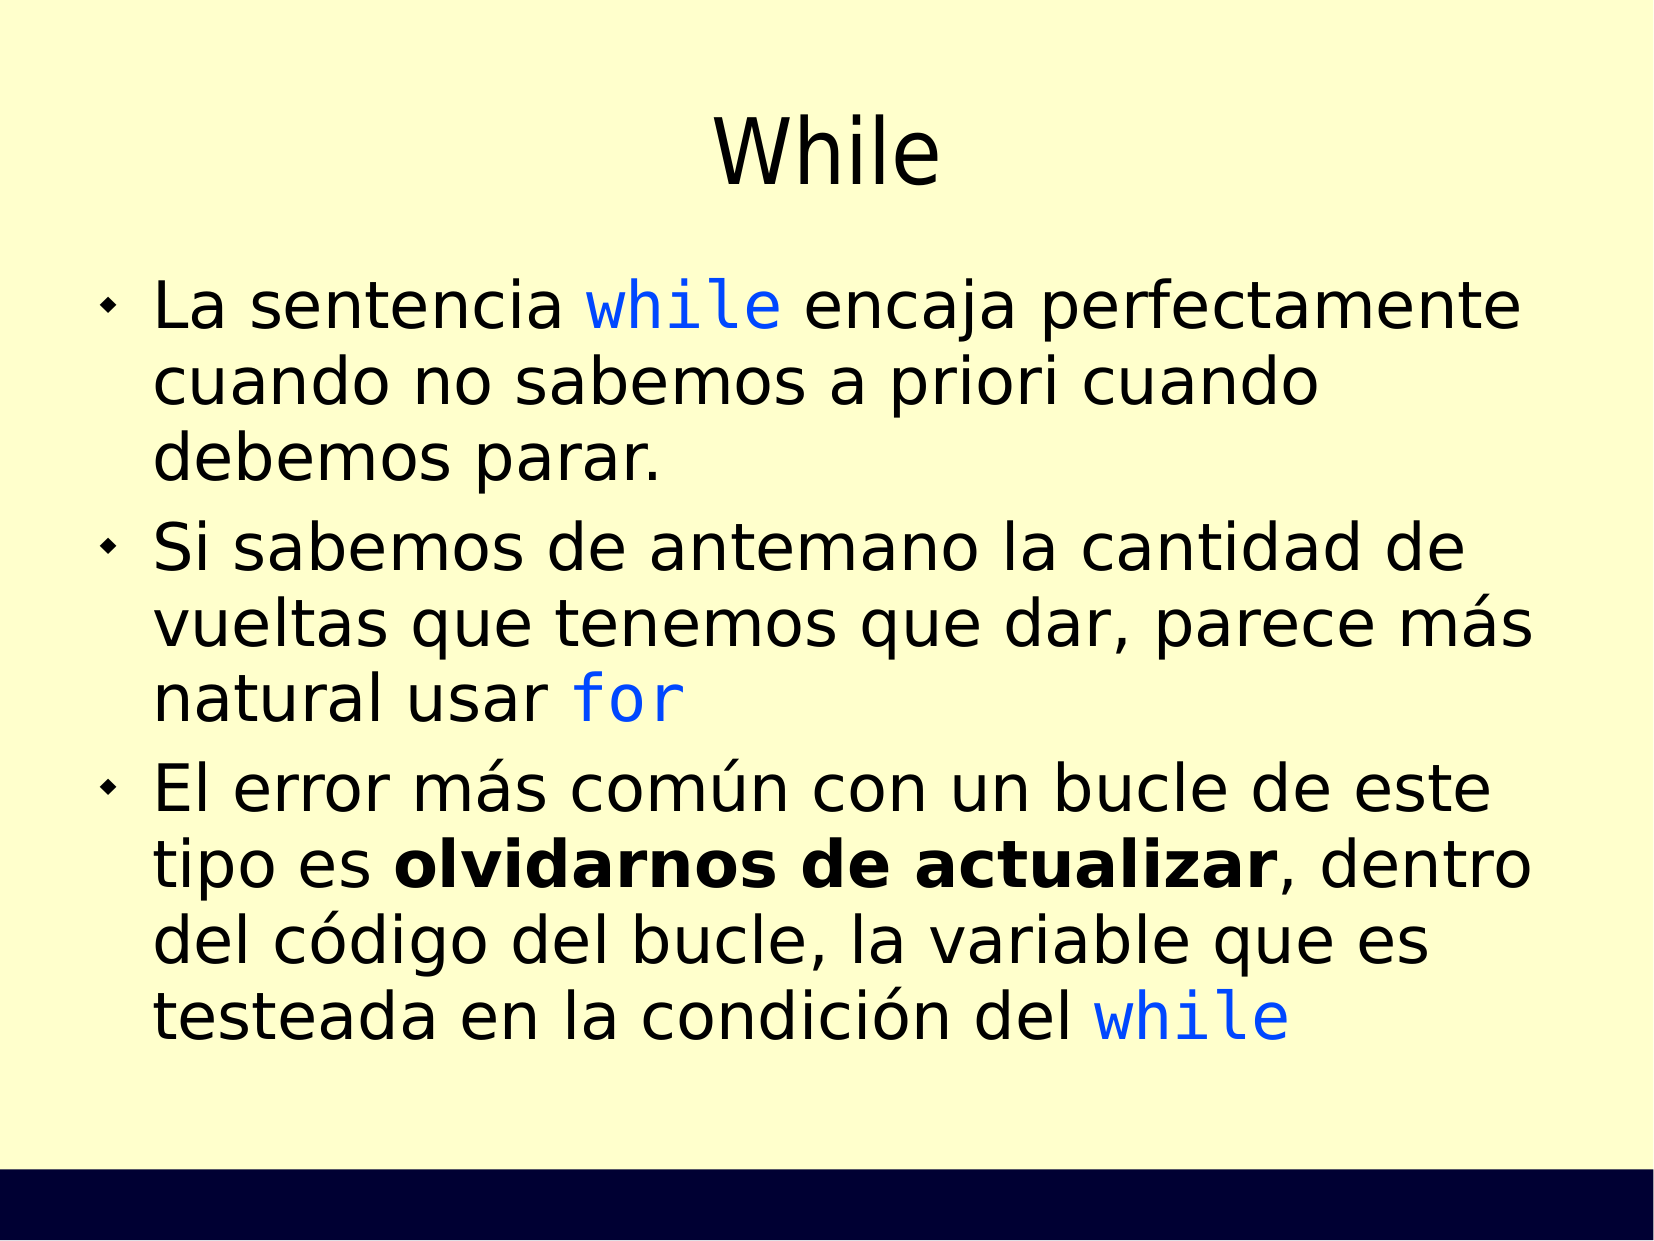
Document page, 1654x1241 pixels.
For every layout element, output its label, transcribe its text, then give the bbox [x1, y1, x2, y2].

title While [82, 49, 1571, 257]
list La sentencia while encaja perfectamente cuando no sabemos a priori cuando debemos parar. Si sabemos de antemano la cantidad de vueltas que tenemos que dar, parece más natural usar for El error más común con un bucle de este tipo es olvidarnos de actualizar, dentro del código del bucle, la variable que es testeada en la condición del while [82, 237, 1538, 1086]
